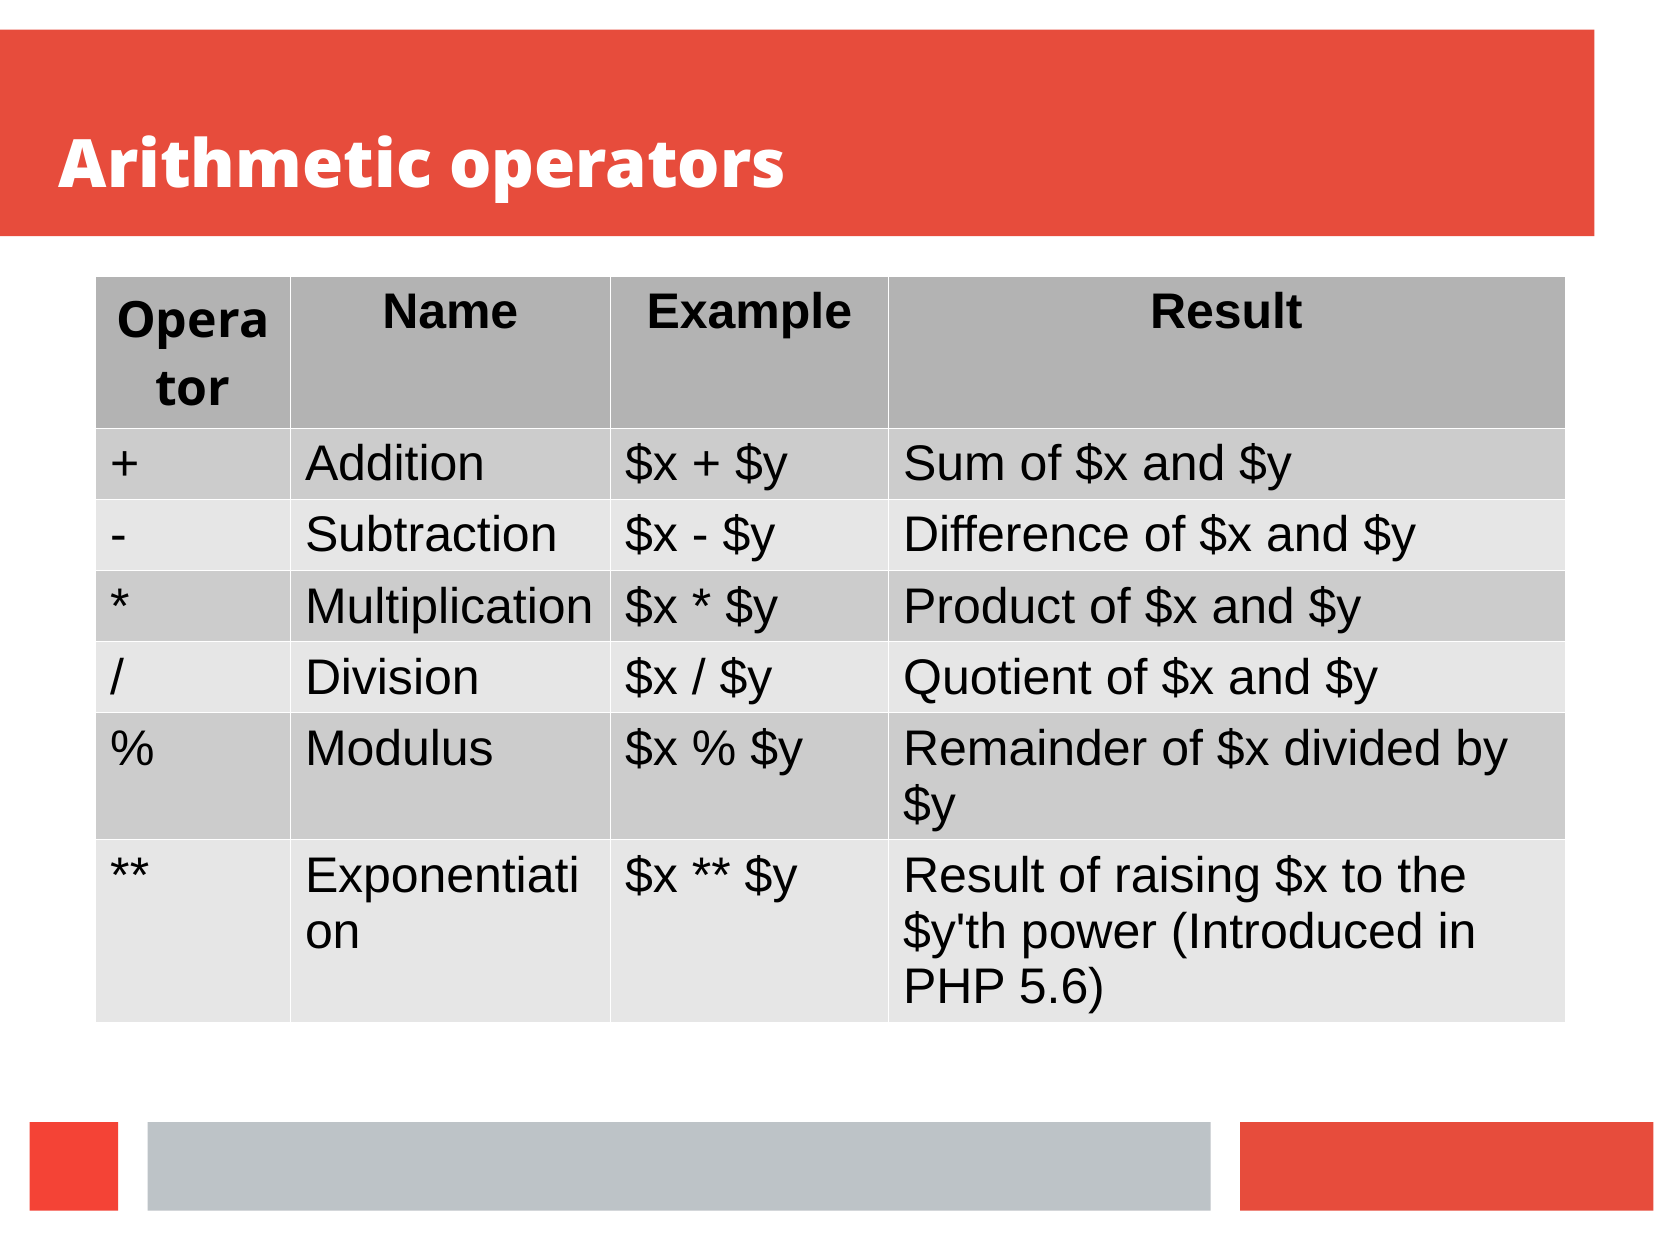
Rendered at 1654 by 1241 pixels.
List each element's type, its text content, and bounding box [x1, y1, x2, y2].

table_header Operator [96, 277, 290, 428]
table_cell - [96, 500, 290, 570]
title Arithmetic operators [59, 59, 1595, 207]
table_header Result [889, 277, 1565, 428]
table_cell $x % $y [611, 713, 888, 839]
table_cell $x / $y [611, 642, 888, 712]
table_cell Sum of $x and $y [889, 429, 1565, 499]
table_cell $x - $y [611, 500, 888, 570]
table_cell Quotient of $x and $y [889, 642, 1565, 712]
table_cell Addition [291, 429, 610, 499]
table_cell Product of $x and $y [889, 571, 1565, 641]
table_cell Exponentiation [291, 840, 610, 1022]
table_cell Modulus [291, 713, 610, 839]
table_cell Result of raising $x to the $y'th power (Introduced in PHP 5.6) [889, 840, 1565, 1022]
table_cell $x ** $y [611, 840, 888, 1022]
table_cell / [96, 642, 290, 712]
table_cell $x * $y [611, 571, 888, 641]
table_cell $x + $y [611, 429, 888, 499]
table_cell % [96, 713, 290, 839]
table_cell ** [96, 840, 290, 1022]
table_cell Difference of $x and $y [889, 500, 1565, 570]
table_cell + [96, 429, 290, 499]
table_header Name [291, 277, 610, 428]
table_cell Subtraction [291, 500, 610, 570]
table_cell Division [291, 642, 610, 712]
table_header Example [611, 277, 888, 428]
table_cell * [96, 571, 290, 641]
table_cell Remainder of $x divided by $y [889, 713, 1565, 839]
table_cell Multiplication [291, 571, 610, 641]
